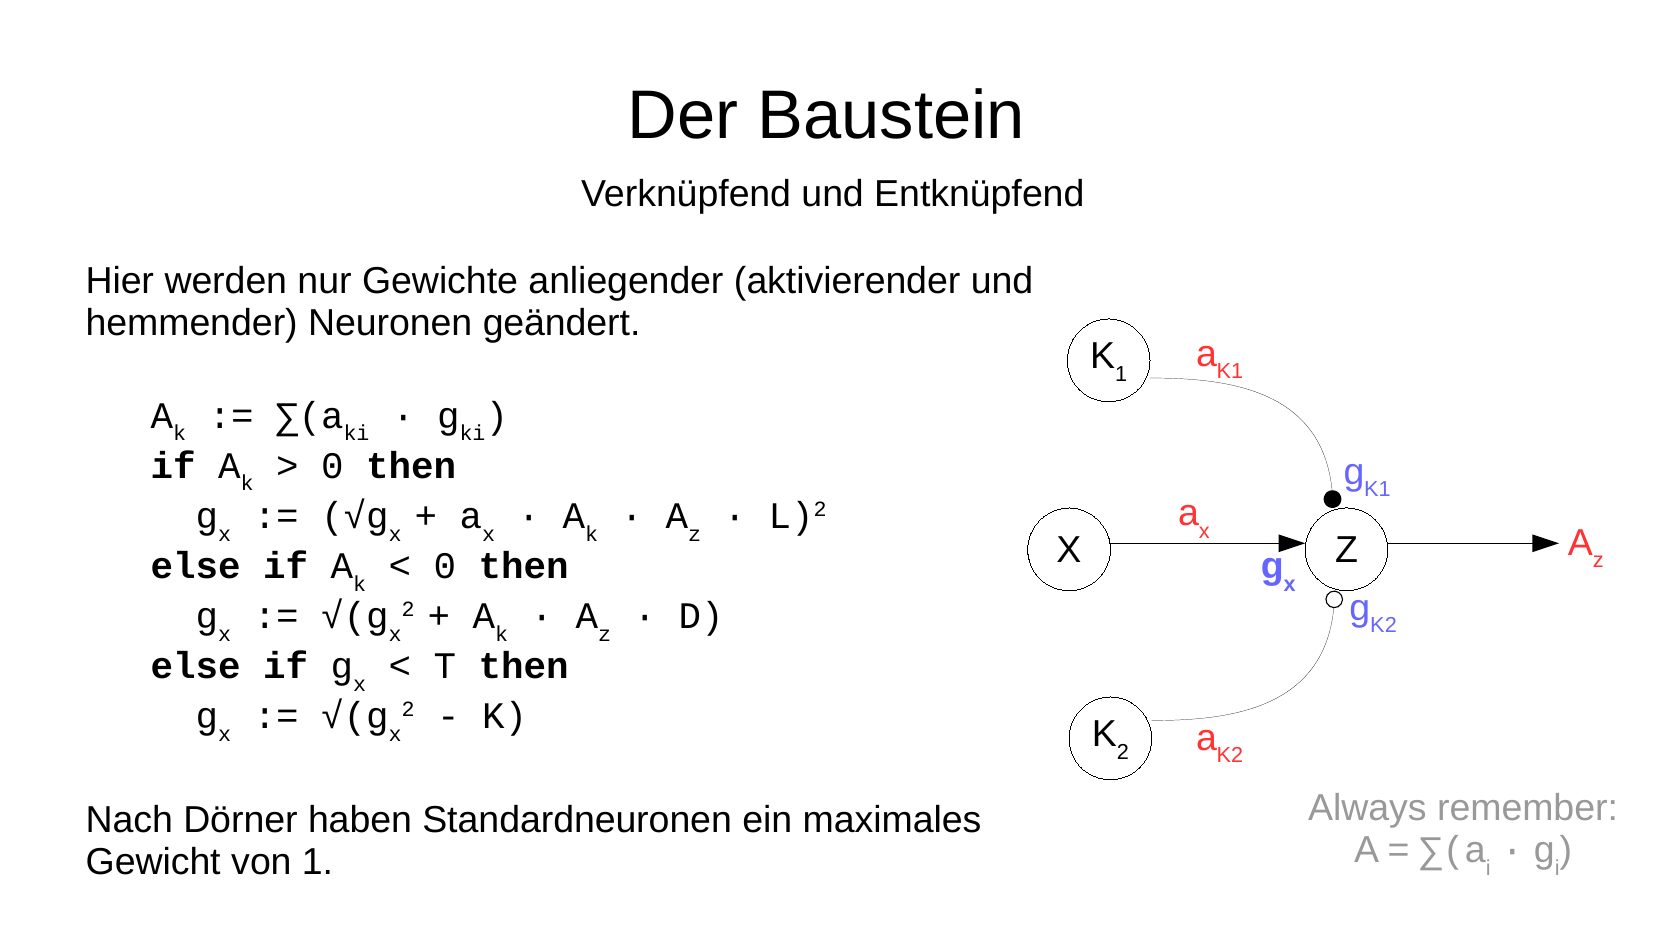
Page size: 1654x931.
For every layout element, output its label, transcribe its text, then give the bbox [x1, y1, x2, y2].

text_box Z [1307, 509, 1388, 589]
title Der Baustein [82, 37, 1571, 193]
text_box aK1 [1181, 324, 1259, 391]
text_box Verknüpfend und Entknüpfend [11, 165, 1654, 265]
text_box Hier werden nur Gewichte anliegender (aktivierender und hemmender) Neuronen geändert. [70, 252, 1049, 352]
text_box Ak := ∑(aki ∙ gki) if Ak > 0 then gx := (√gx + ax ∙ Ak ∙ Az ∙ L)2 else if Ak < 0 then gx := √(gx2 + Ak ∙ Az ∙ D) else if gx < T then gx := √(gx2 - K) [135, 389, 1010, 756]
text_box gx [1246, 537, 1311, 604]
text_box K1 [1067, 318, 1151, 402]
text_box Az [1553, 513, 1619, 580]
text_box gK1 [1328, 442, 1406, 509]
text_box X [1027, 507, 1111, 591]
text_box K2 [1069, 696, 1152, 780]
text_box aK2 [1181, 708, 1259, 775]
text_box Nach Dörner haben Standardneuronen ein maximales Gewicht von 1. [70, 791, 1007, 891]
text_box ax [1163, 484, 1225, 551]
text_box Always remember: A = ∑(ai ∙ gi) [1293, 779, 1633, 888]
text_box gK2 [1334, 578, 1412, 645]
